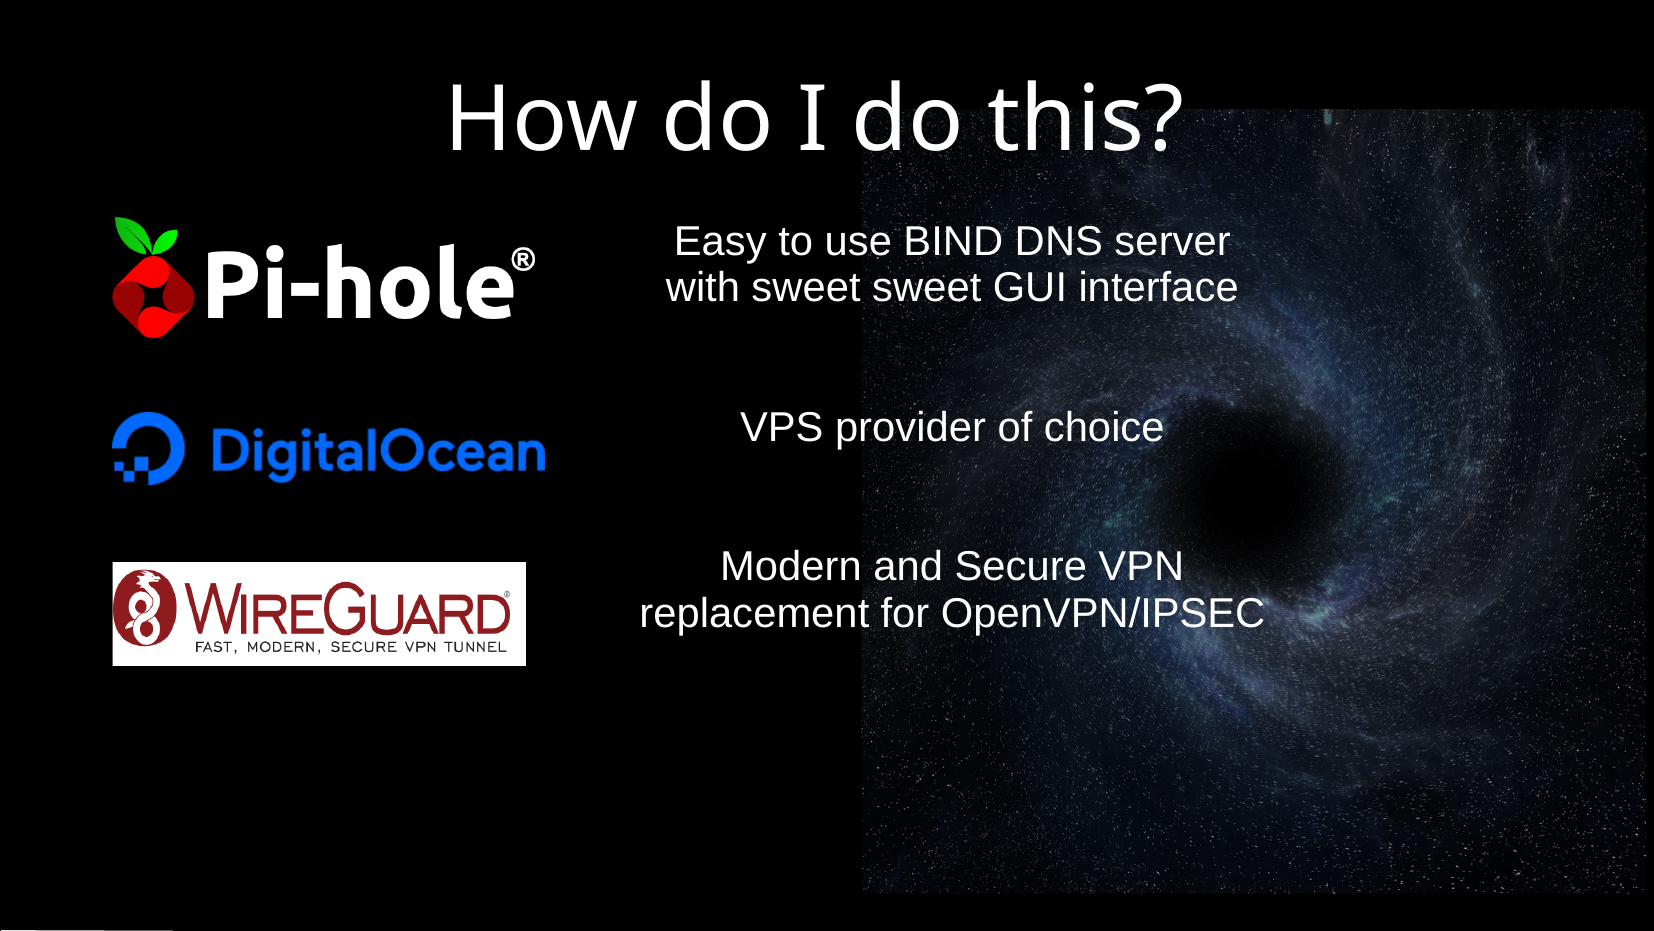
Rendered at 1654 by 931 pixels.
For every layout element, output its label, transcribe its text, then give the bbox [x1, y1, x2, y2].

title How do I do this? [82, 37, 1571, 193]
picture [818, 75, 1654, 931]
text_box [0, 0, 1654, 931]
subtitle Easy to use BIND DNS server with sweet sweet GUI interface VPS provider of choice Modern and Secure VPN replacement for OpenVPN/IPSEC [637, 217, 1268, 751]
picture [112, 412, 545, 485]
picture [112, 562, 526, 666]
picture [112, 217, 563, 338]
